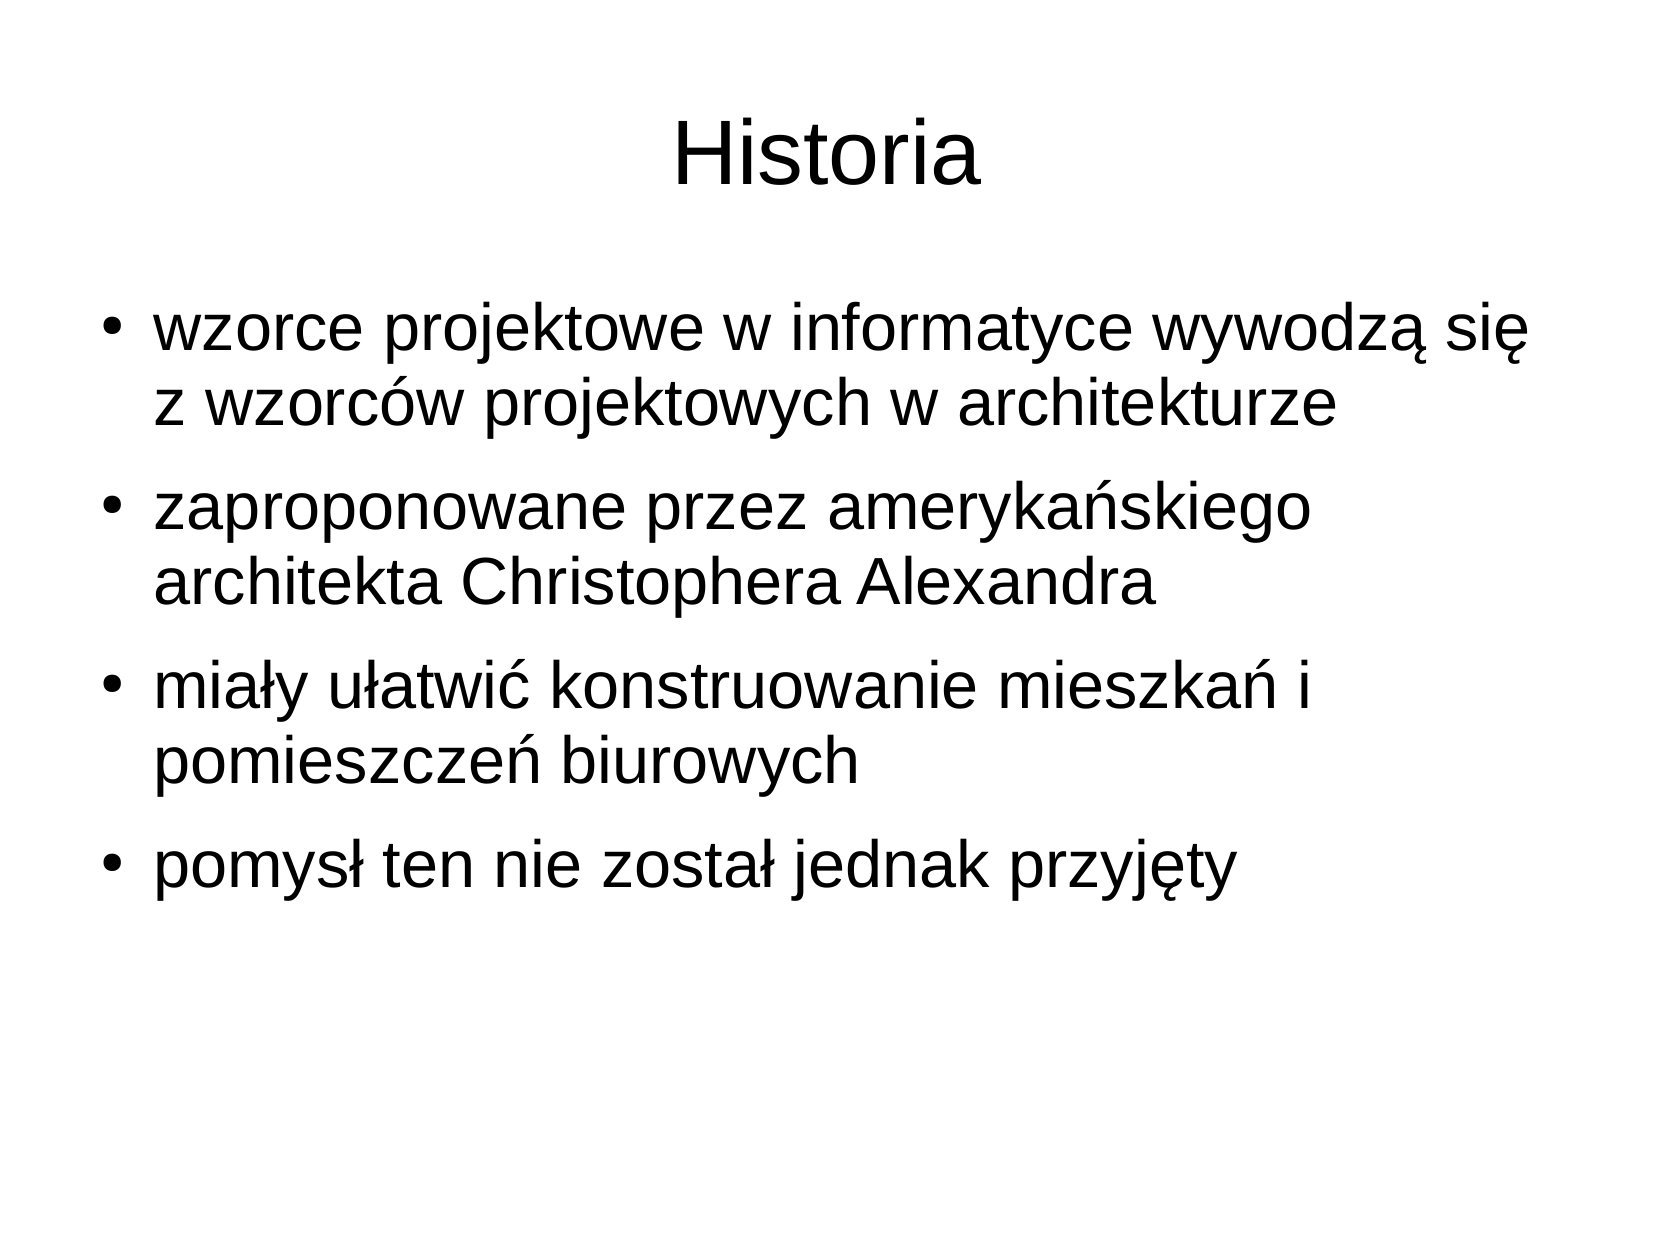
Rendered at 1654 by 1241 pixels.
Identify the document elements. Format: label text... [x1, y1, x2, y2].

title Historia [82, 49, 1571, 257]
list wzorce projektowe w informatyce wywodzą się z wzorców projektowych w architekturze zaproponowane przez amerykańskiego architekta Christophera Alexandra miały ułatwić konstruowanie mieszkań i pomieszczeń biurowych pomysł ten nie został jednak przyjęty [82, 290, 1571, 1010]
